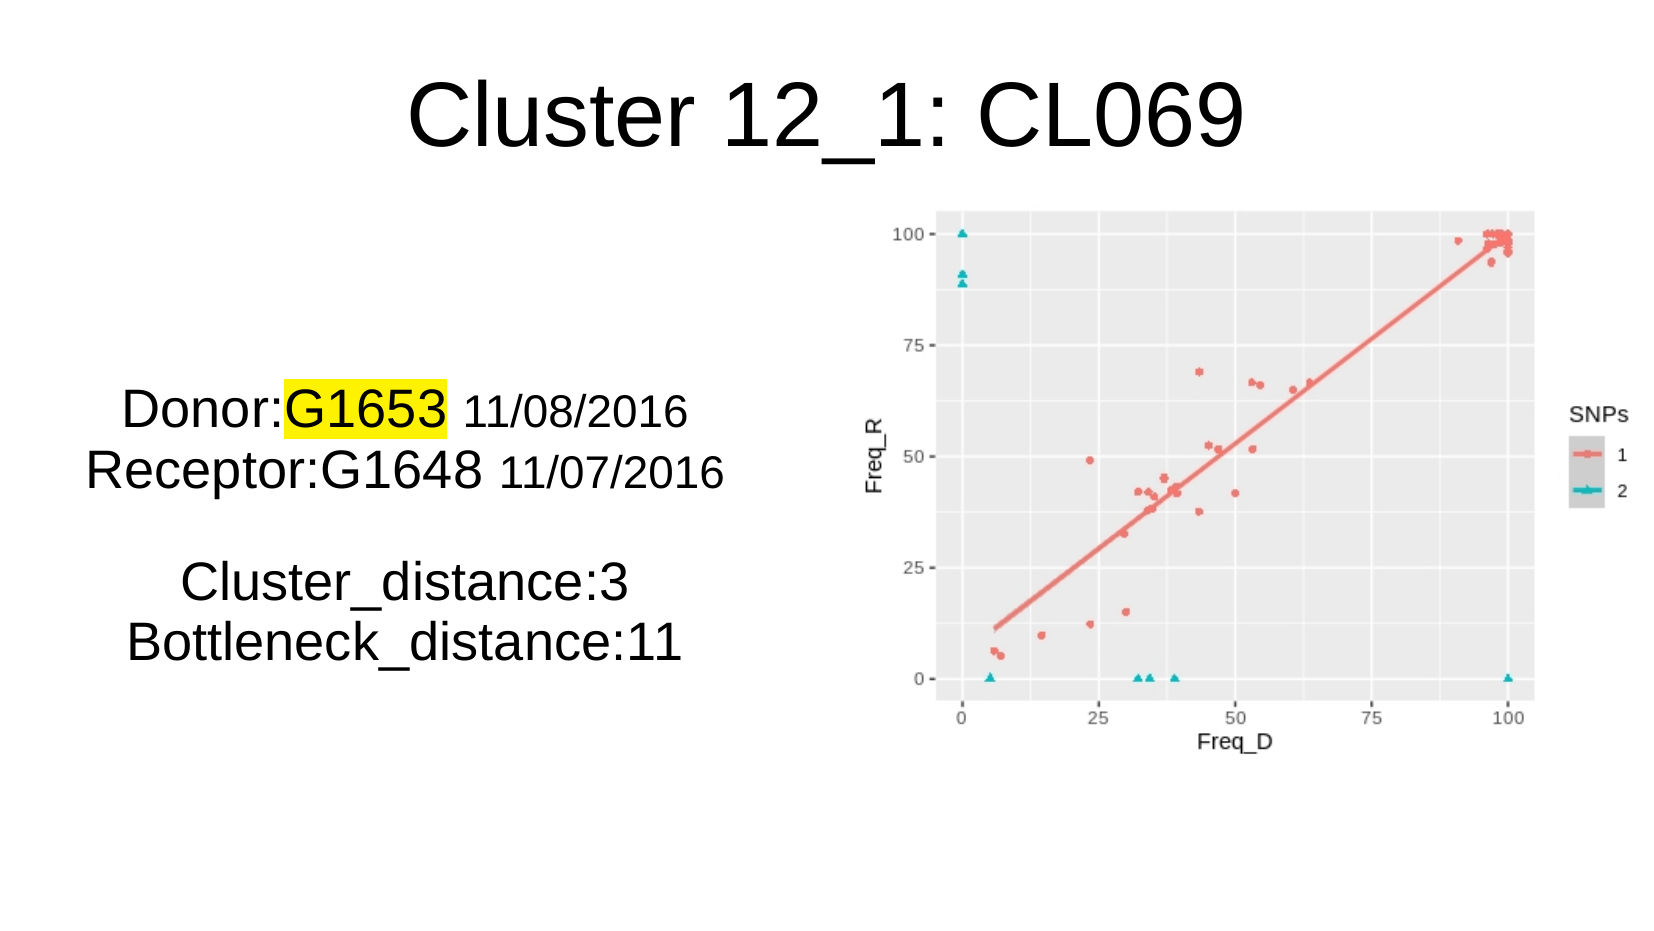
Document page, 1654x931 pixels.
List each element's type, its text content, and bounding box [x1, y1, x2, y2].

picture [855, 200, 1652, 766]
text_box Donor:G1653 11/08/2016 Receptor:G1648 11/07/2016 Cluster_distance:3 Bottleneck_distance:11 [30, 255, 781, 796]
title Cluster 12_1: CL069 [82, 37, 1571, 193]
